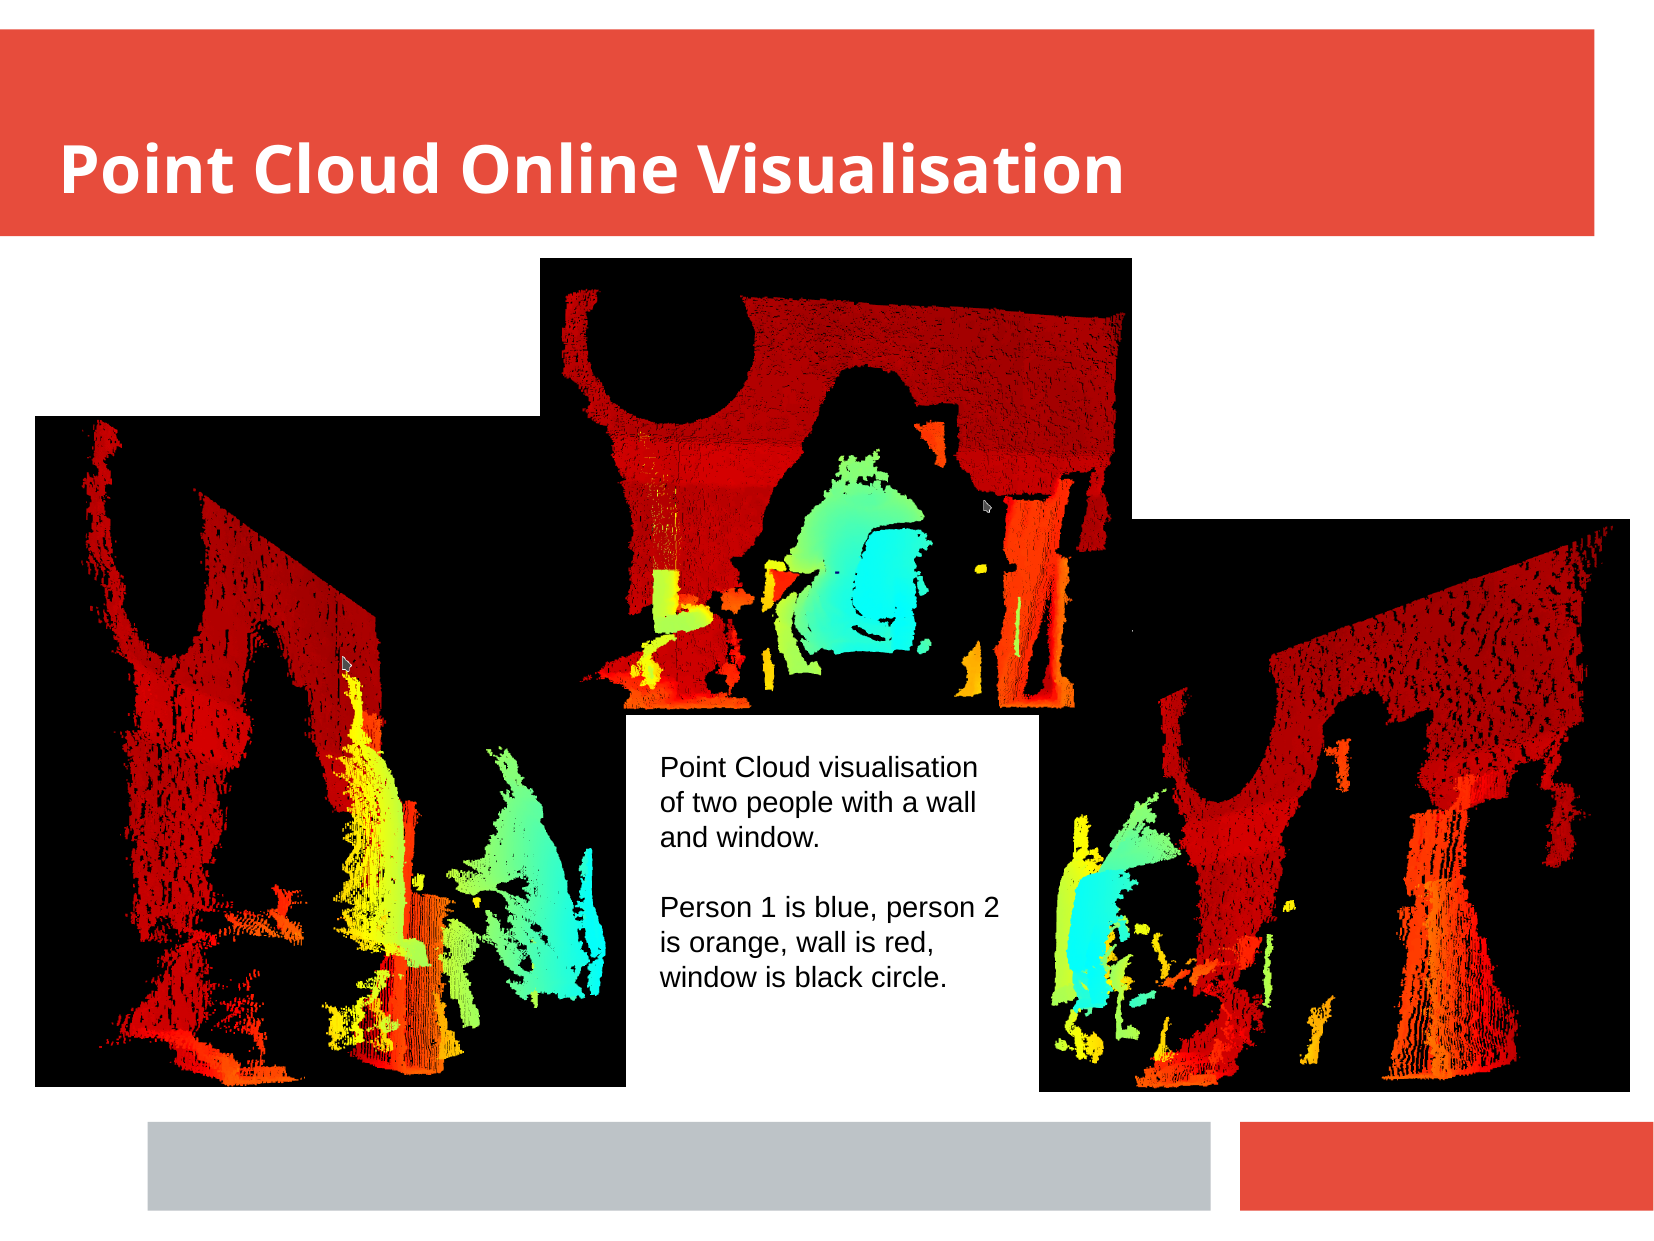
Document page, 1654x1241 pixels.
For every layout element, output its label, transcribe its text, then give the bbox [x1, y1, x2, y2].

text_box Point Cloud visualisation of two people with a wall and window. Person 1 is blue, person 2 is orange, wall is red, window is black circle. [644, 733, 1018, 1087]
text_box Point Cloud Online Visualisation [58, 58, 1595, 207]
picture [35, 258, 1630, 1092]
